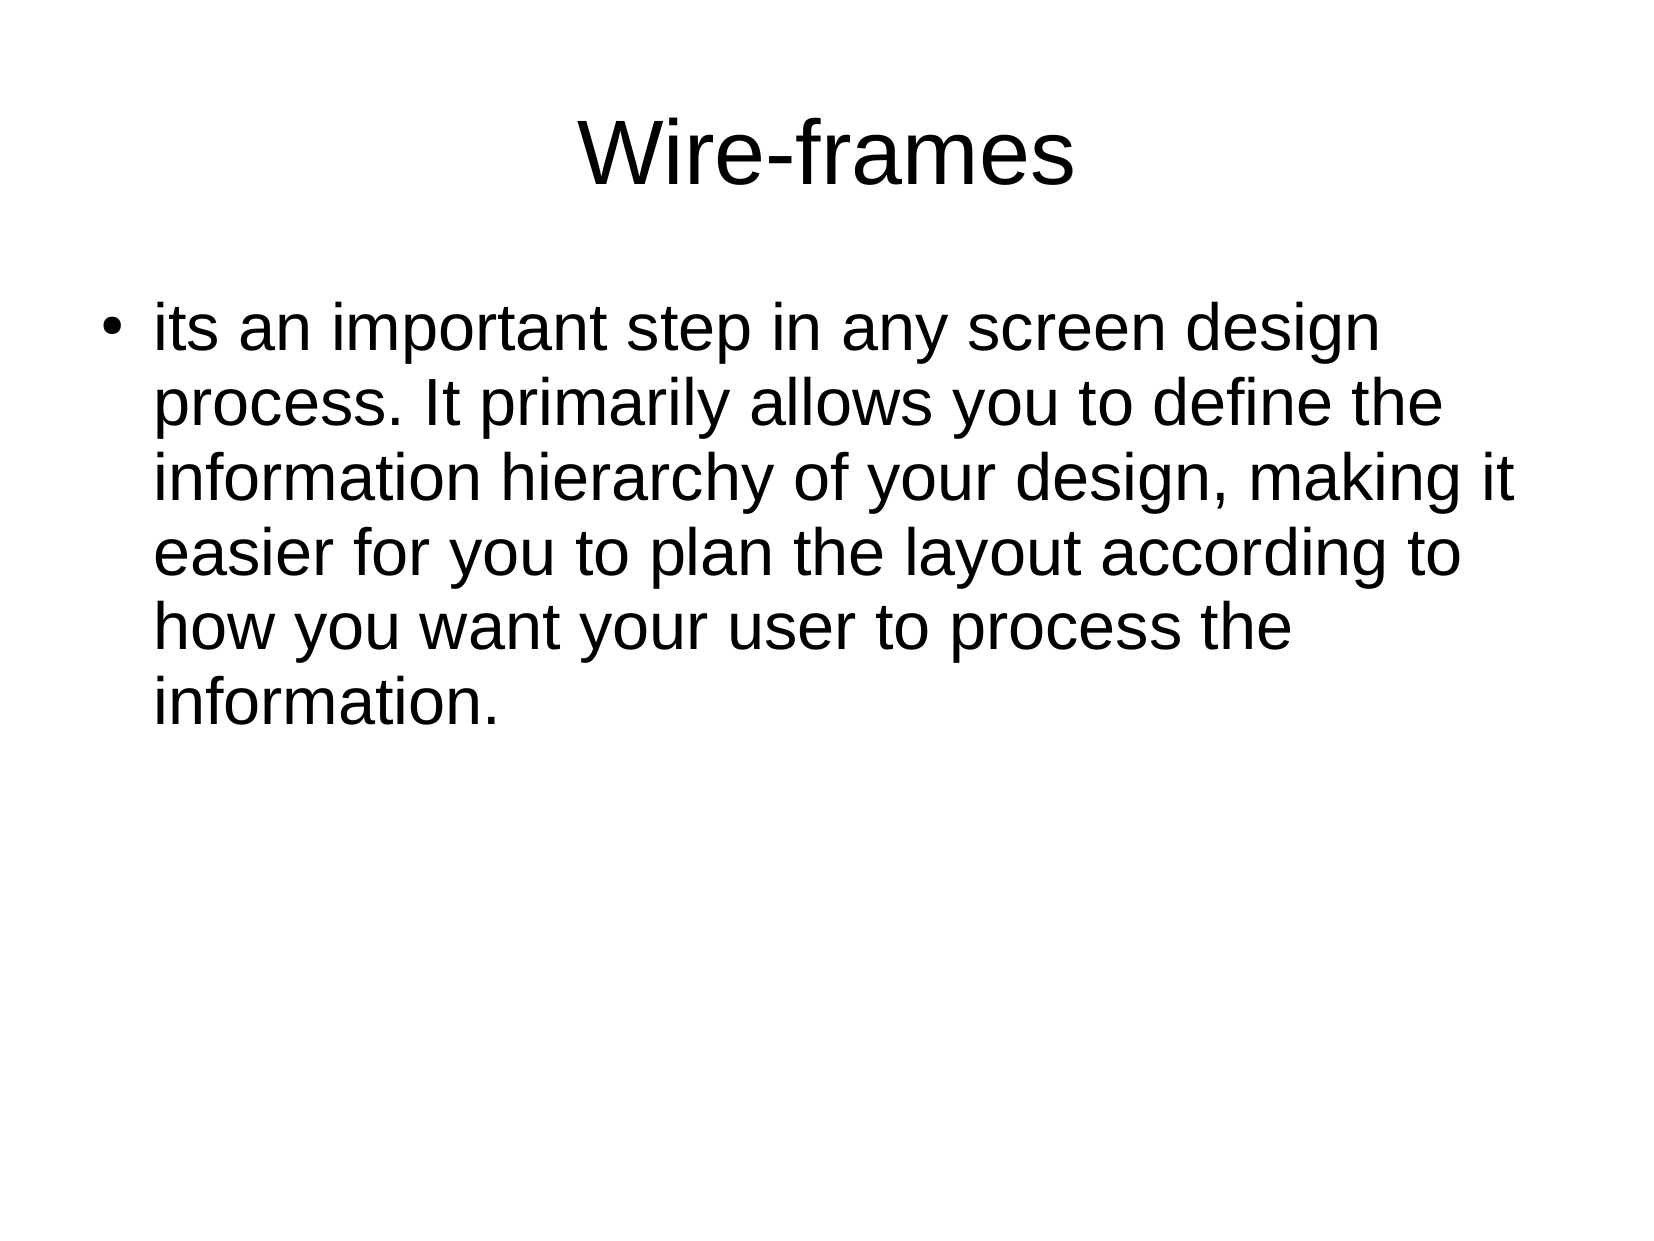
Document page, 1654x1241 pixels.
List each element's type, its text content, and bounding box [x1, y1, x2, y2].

list its an important step in any screen design process. It primarily allows you to define the information hierarchy of your design, making it easier for you to plan the layout according to how you want your user to process the information. [82, 290, 1571, 1010]
title Wire-frames [82, 49, 1571, 257]
